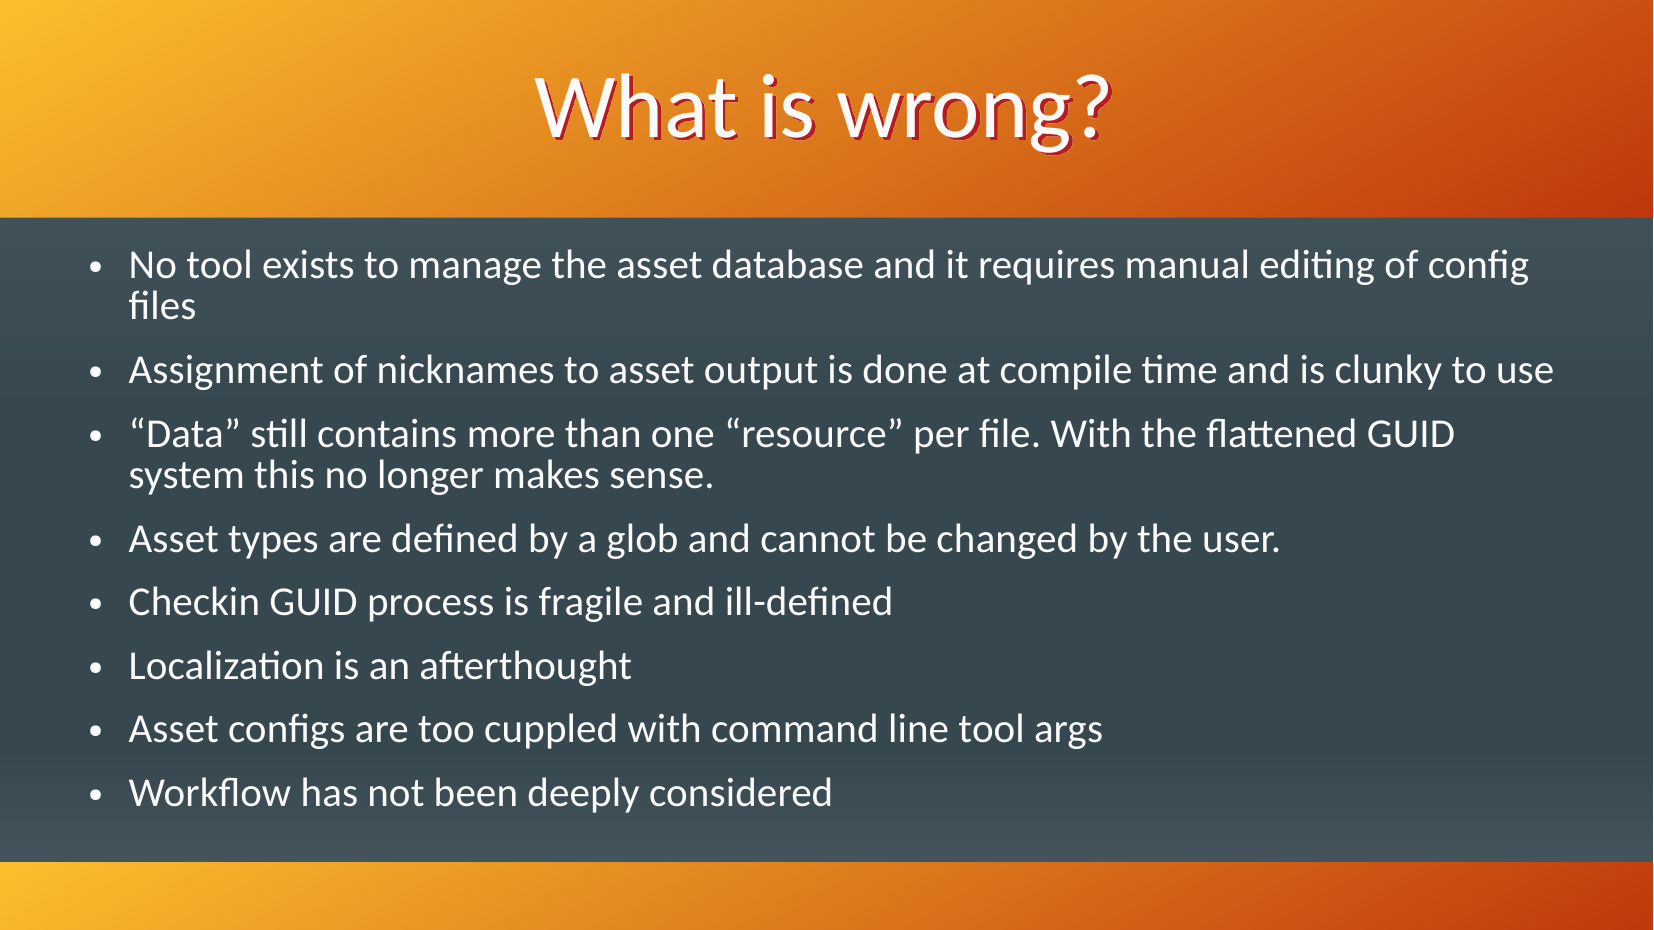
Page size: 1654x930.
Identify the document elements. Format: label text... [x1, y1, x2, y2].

list No tool exists to manage the asset database and it requires manual editing of config files Assignment of nicknames to asset output is done at compile time and is clunky to use “Data” still contains more than one “resource” per file. With the flattened GUID system this no longer makes sense. Asset types are defined by a glob and cannot be changed by the user. Checkin GUID process is fragile and ill-defined Localization is an afterthought Asset configs are too cuppled with command line tool args Workflow has not been deeply considered [74, 247, 1575, 825]
title What is wrong? [74, 37, 1575, 193]
